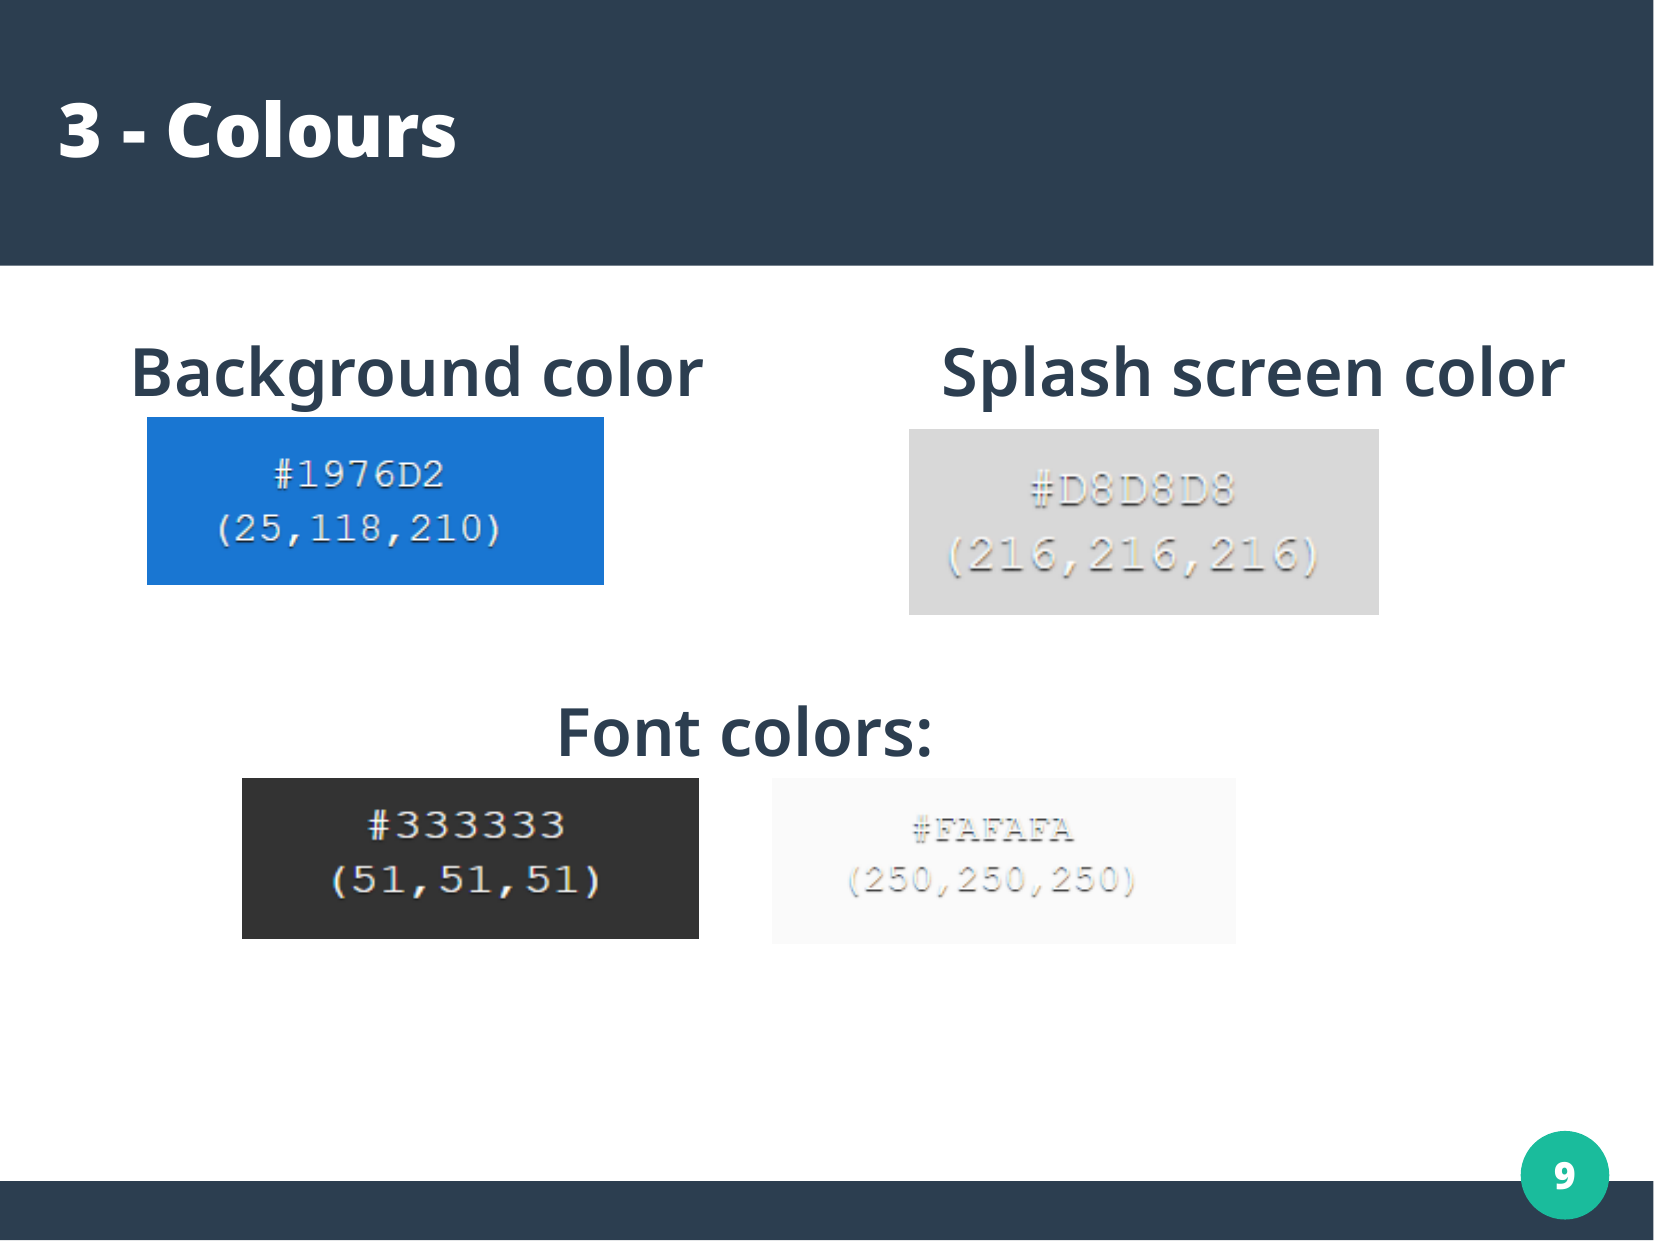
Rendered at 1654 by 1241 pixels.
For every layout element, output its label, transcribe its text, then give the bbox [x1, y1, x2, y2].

picture [772, 778, 1236, 944]
picture [909, 429, 1379, 615]
picture [147, 417, 604, 585]
list Background color Splash screen color Font colors: [59, 324, 1595, 1152]
picture [242, 778, 699, 939]
title 3 - Colours [59, 49, 1595, 207]
